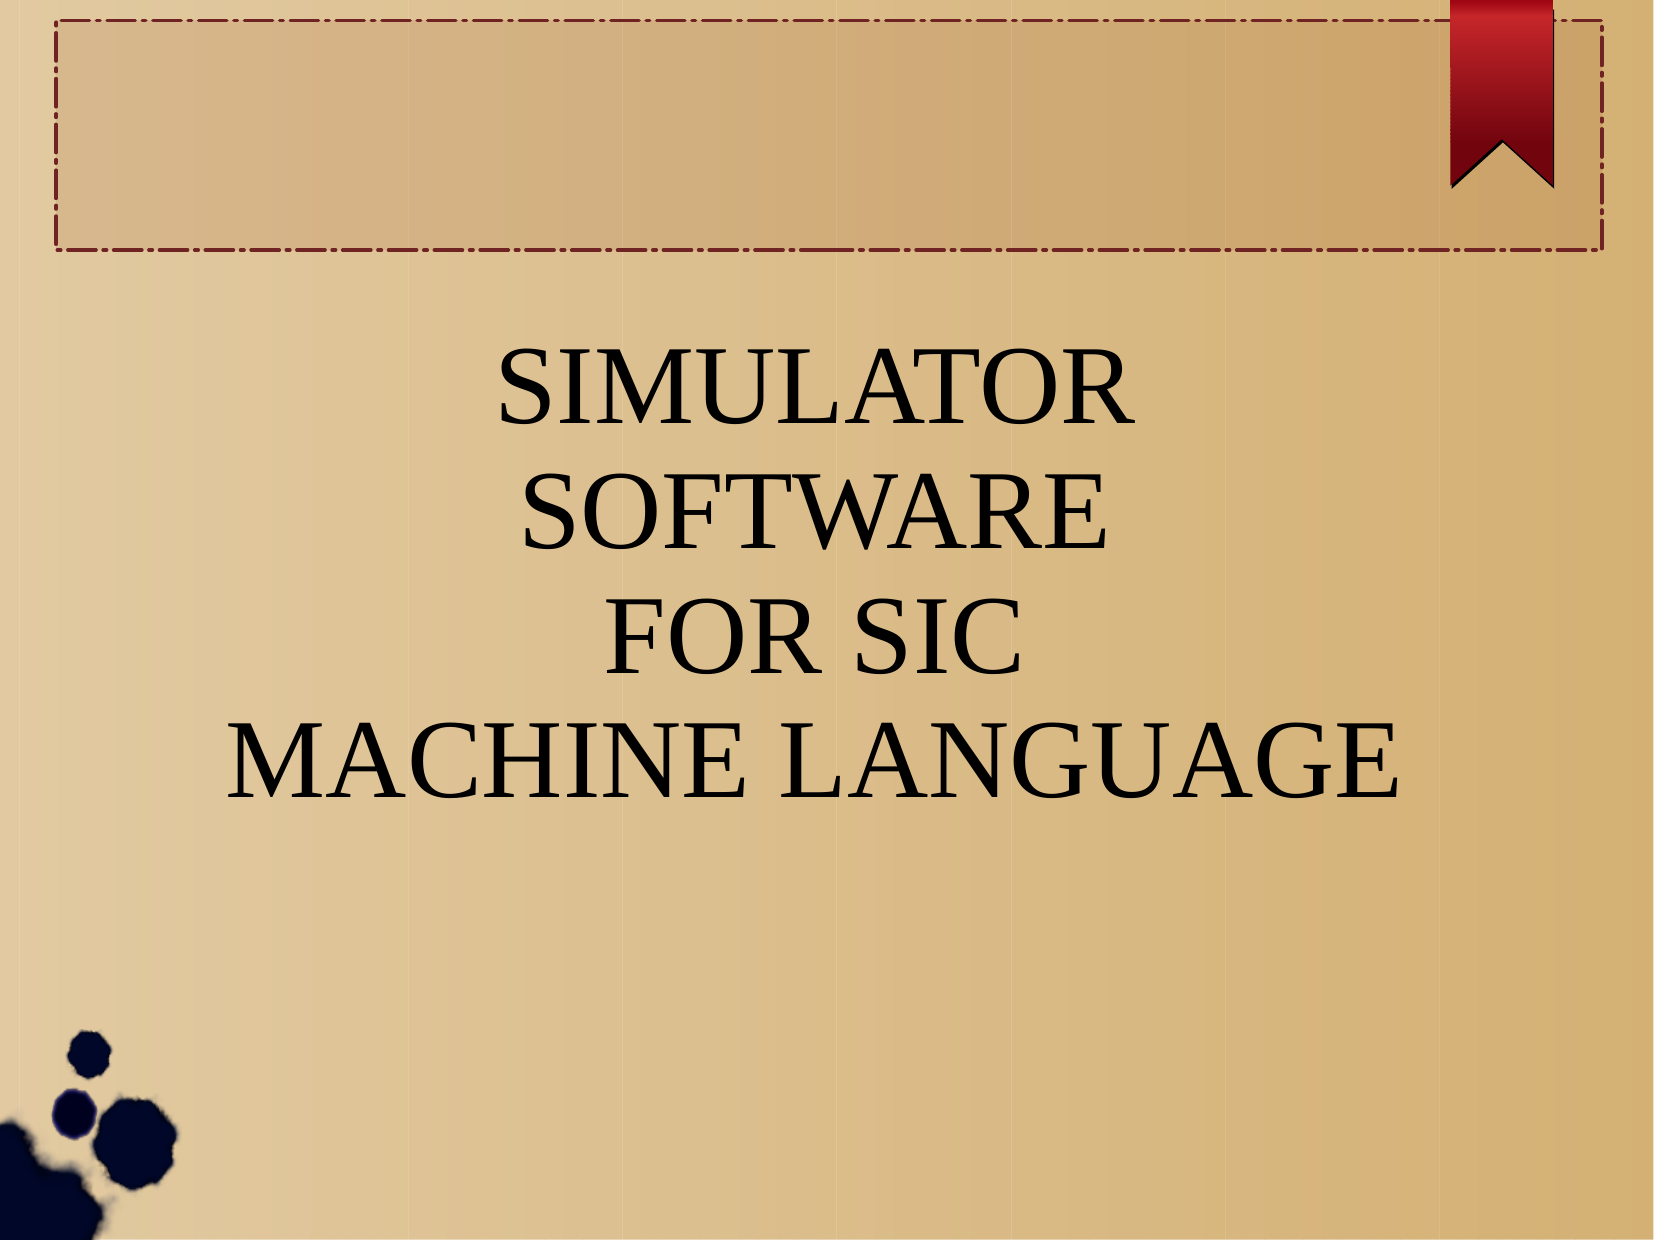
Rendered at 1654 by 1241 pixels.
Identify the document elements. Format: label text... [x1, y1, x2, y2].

title SIMULATOR SOFTWARE FOR SIC MACHINE LANGUAGE [200, 318, 1430, 827]
